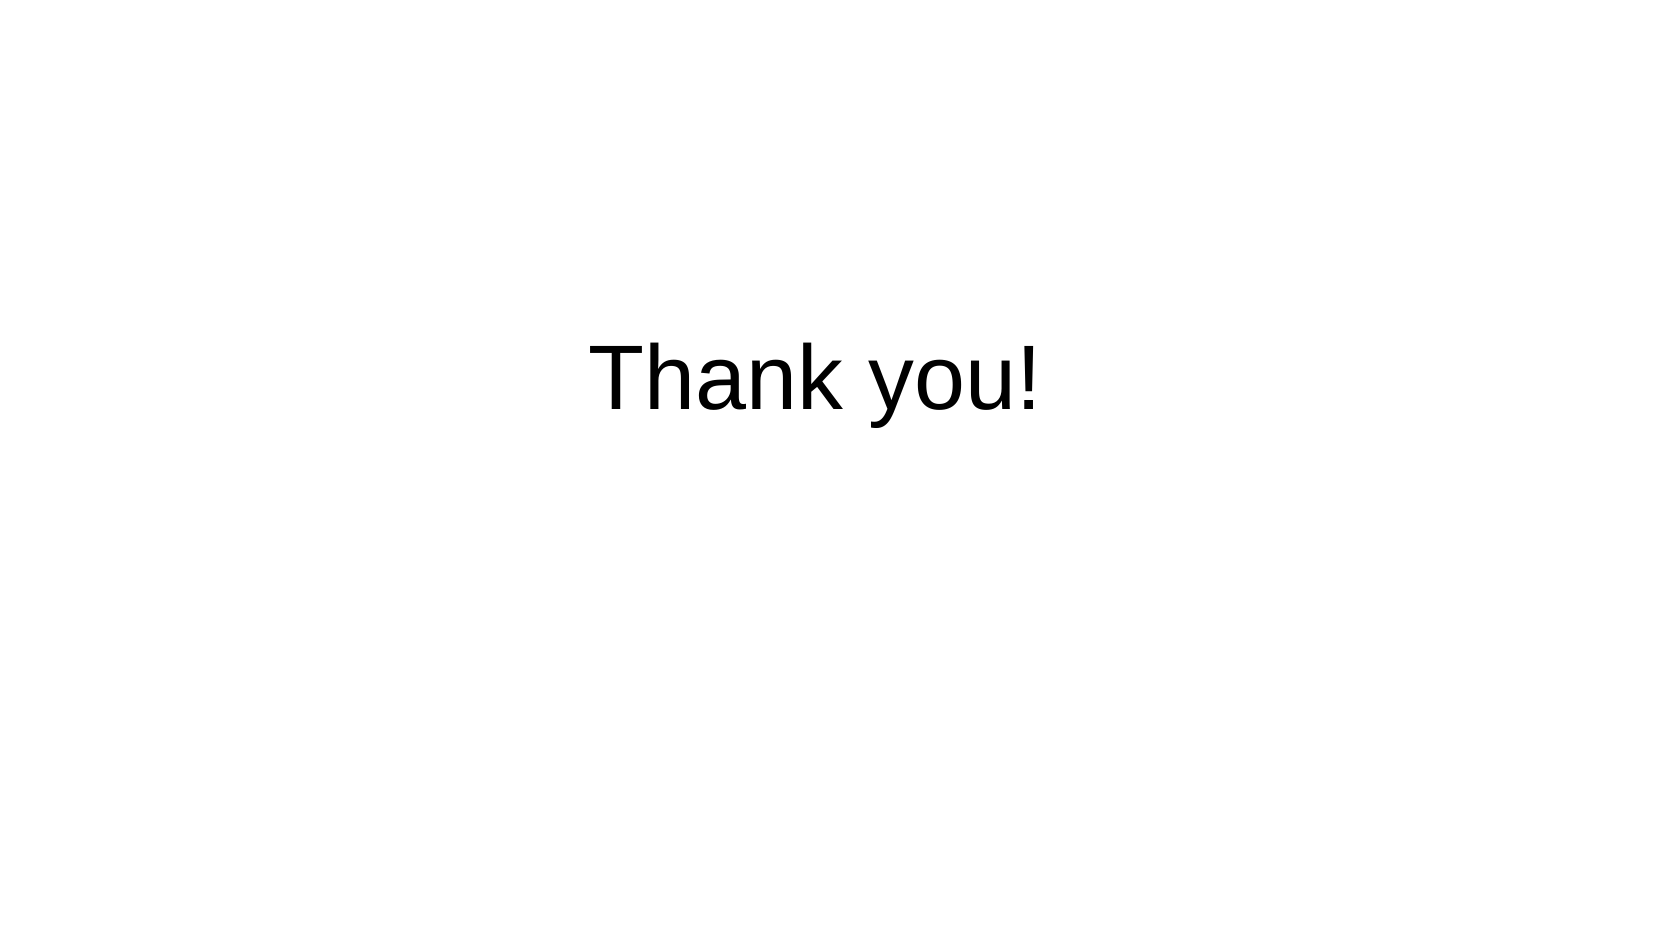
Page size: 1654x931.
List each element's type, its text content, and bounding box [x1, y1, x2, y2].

title Thank you! [71, 300, 1561, 456]
